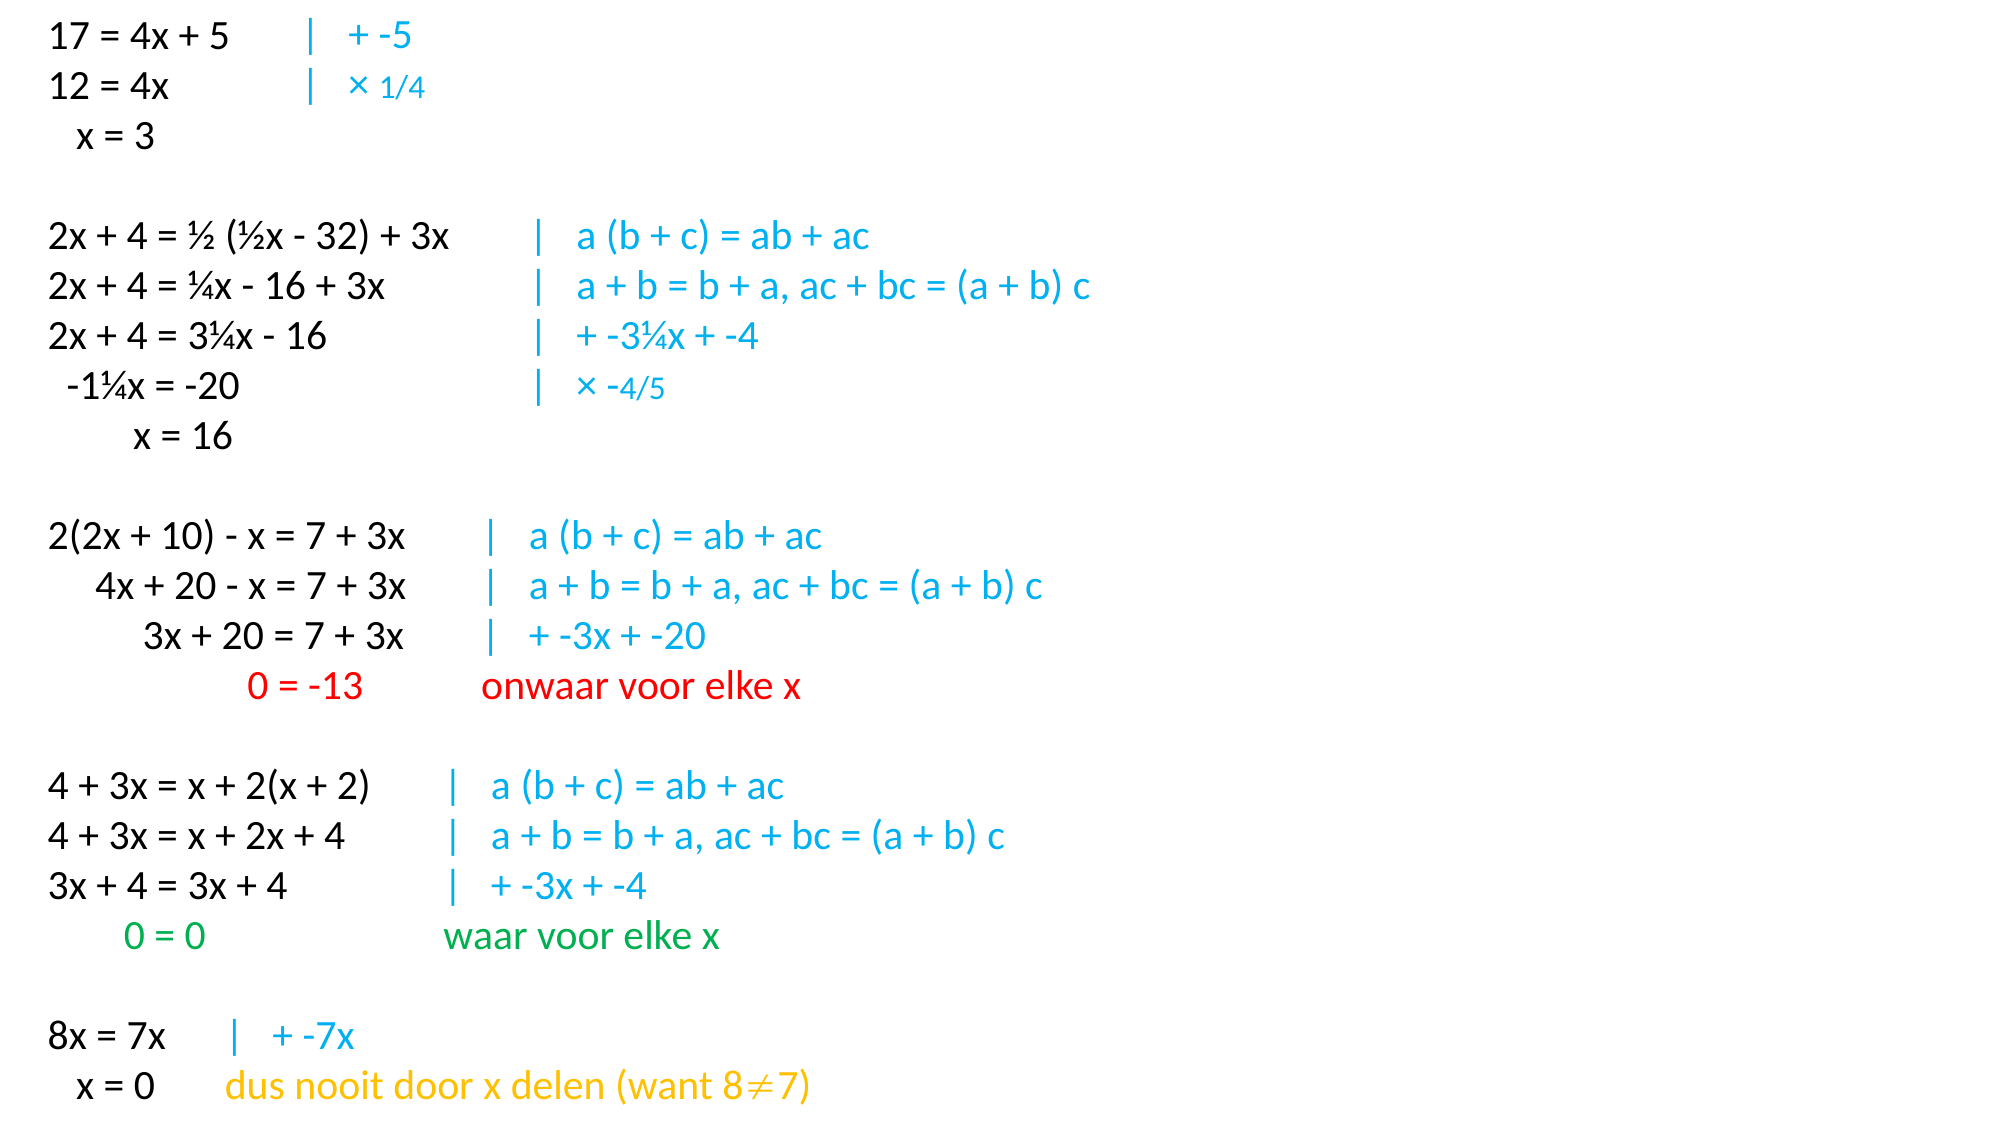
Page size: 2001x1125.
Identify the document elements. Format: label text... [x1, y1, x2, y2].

text_box 17 = 4x + 5 12 = 4x x = 3 2x + 4 = ½ (½x - 32) + 3x 2x + 4 = ¼x - 16 + 3x 2x + 4 = 3¼x - 16 -1¼x = -20 x = 16 2(2x + 10) - x = 7 + 3x 4x + 20 - x = 7 + 3x 3x + 20 = 7 + 3x 0 = -13 4 + 3x = x + 2(x + 2) 4 + 3x = x + 2x + 4 3x + 4 = 3x + 4 0 = 0 8x = 7x x = 0 [32, 0, 906, 1125]
text_box | + -5 | × 1/4 | a (b + c) = ab + ac | a + b = b + a, ac + bc = (a + b) c | + -3¼x + -4 | × -4/5 | a (b + c) = ab + ac | a + b = b + a, ac + bc = (a + b) c | + -3x + -20 onwaar voor elke x | a (b + c) = ab + ac | a + b = b + a, ac + bc = (a + b) c | + -3x + -4 waar voor elke x | + -7x dus nooit door x delen (want 8≠7) [210, 0, 1261, 1116]
